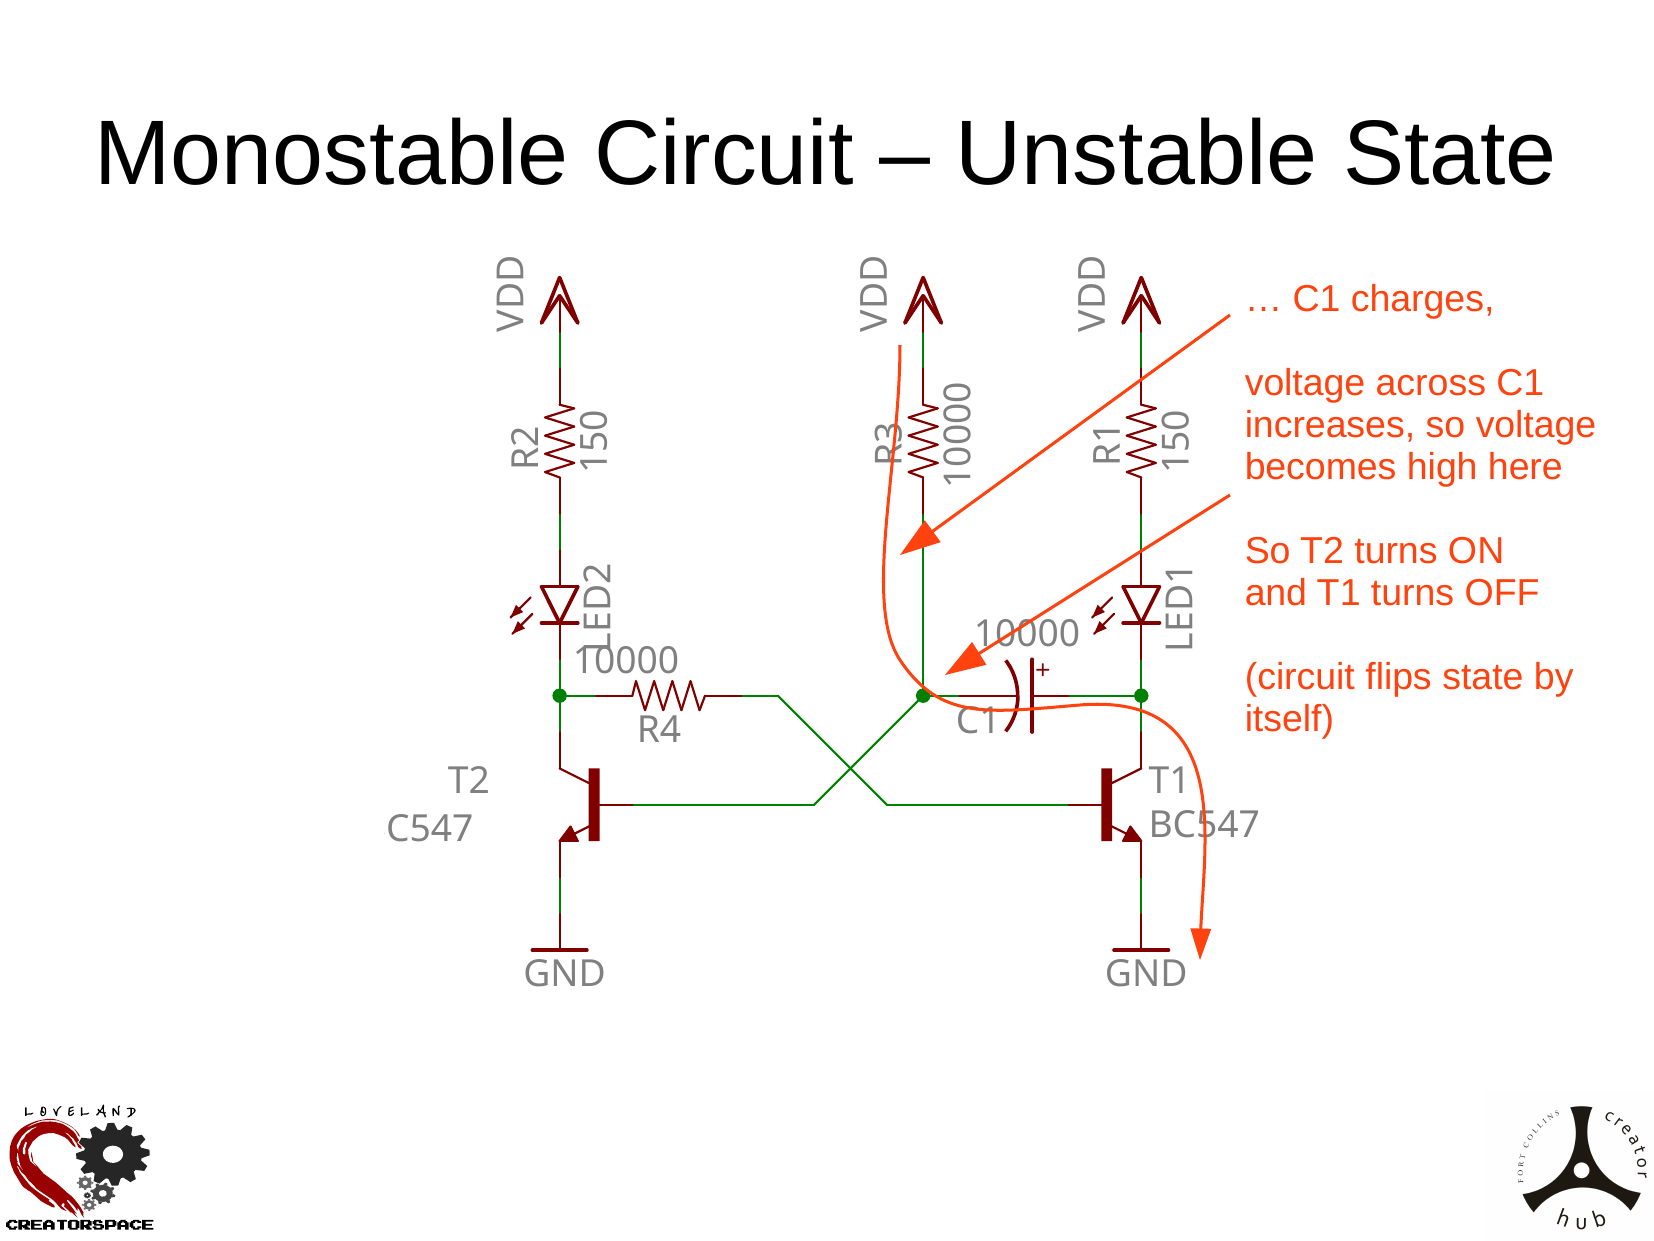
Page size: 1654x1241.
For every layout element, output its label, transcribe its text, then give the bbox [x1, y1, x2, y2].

picture [1485, 1090, 1654, 1241]
title Monostable Circuit – Unstable State [82, 49, 1571, 257]
picture [384, 245, 1270, 996]
text_box … C1 charges, voltage across C1 increases, so voltage becomes high here So T2 turns ON and T1 turns OFF (circuit flips state by itself) [1230, 270, 1612, 747]
